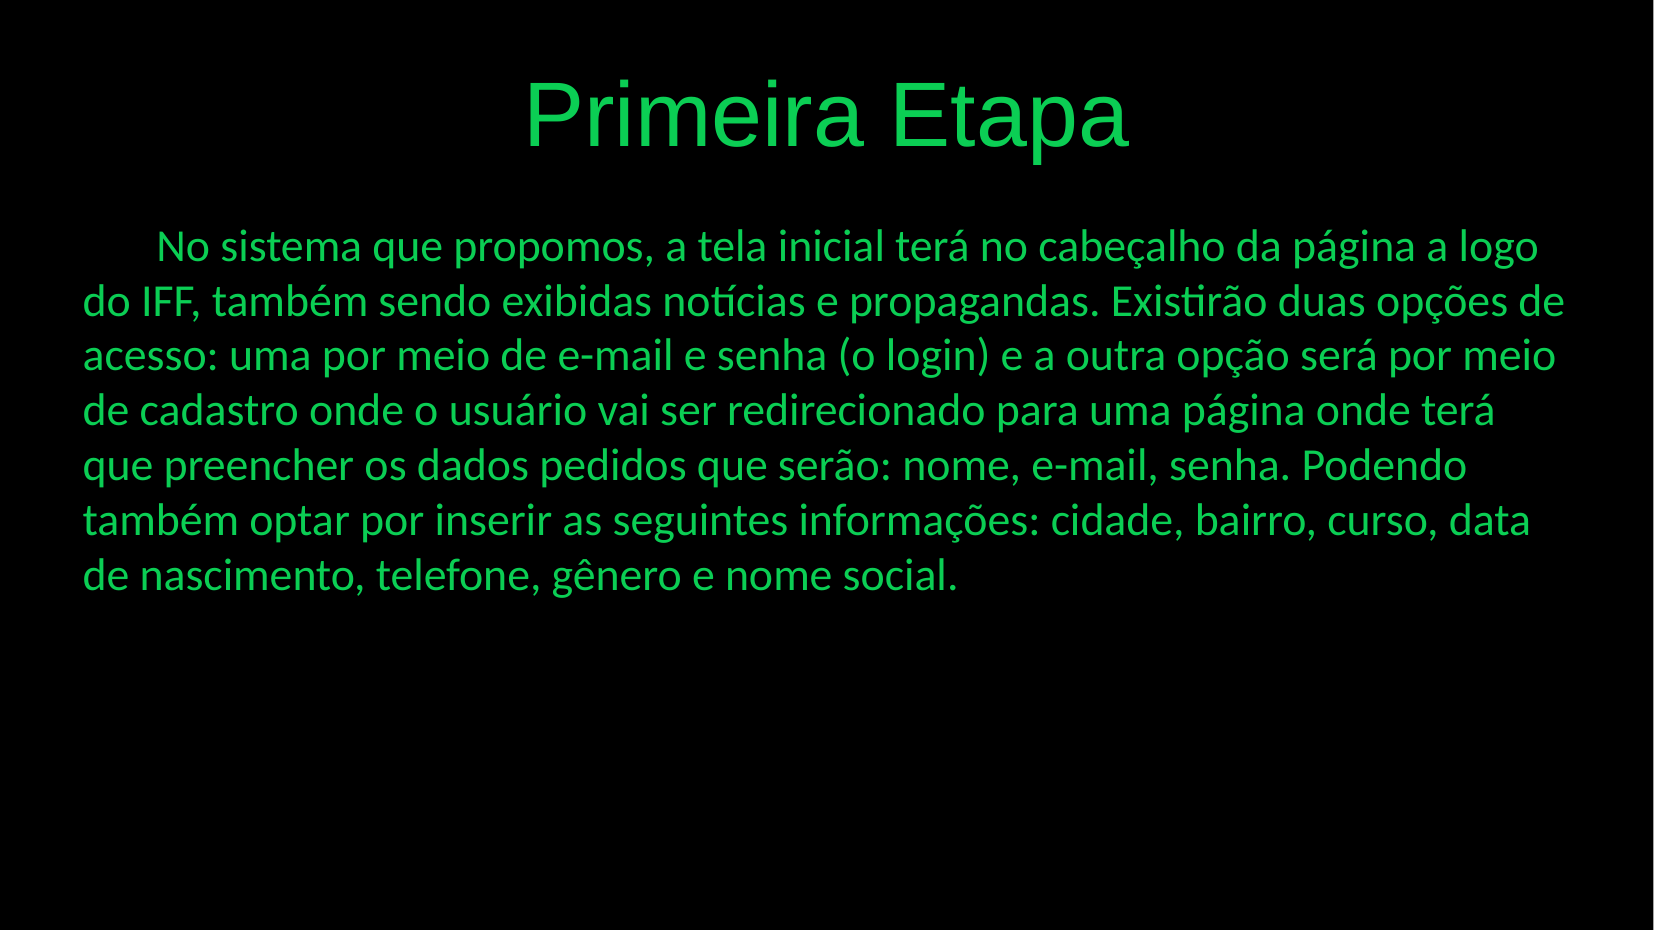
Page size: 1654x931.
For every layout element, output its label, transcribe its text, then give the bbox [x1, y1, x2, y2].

title Primeira Etapa [82, 37, 1571, 193]
list No sistema que propomos, a tela inicial terá no cabeçalho da página a logo do IFF, também sendo exibidas notícias e propagandas. Existirão duas opções de acesso: uma por meio de e-mail e senha (o login) e a outra opção será por meio de cadastro onde o usuário vai ser redirecionado para uma página onde terá que preencher os dados pedidos que serão: nome, e-mail, senha. Podendo também optar por inserir as seguintes informações: cidade, bairro, curso, data de nascimento, telefone, gênero e nome social. [82, 217, 1571, 758]
